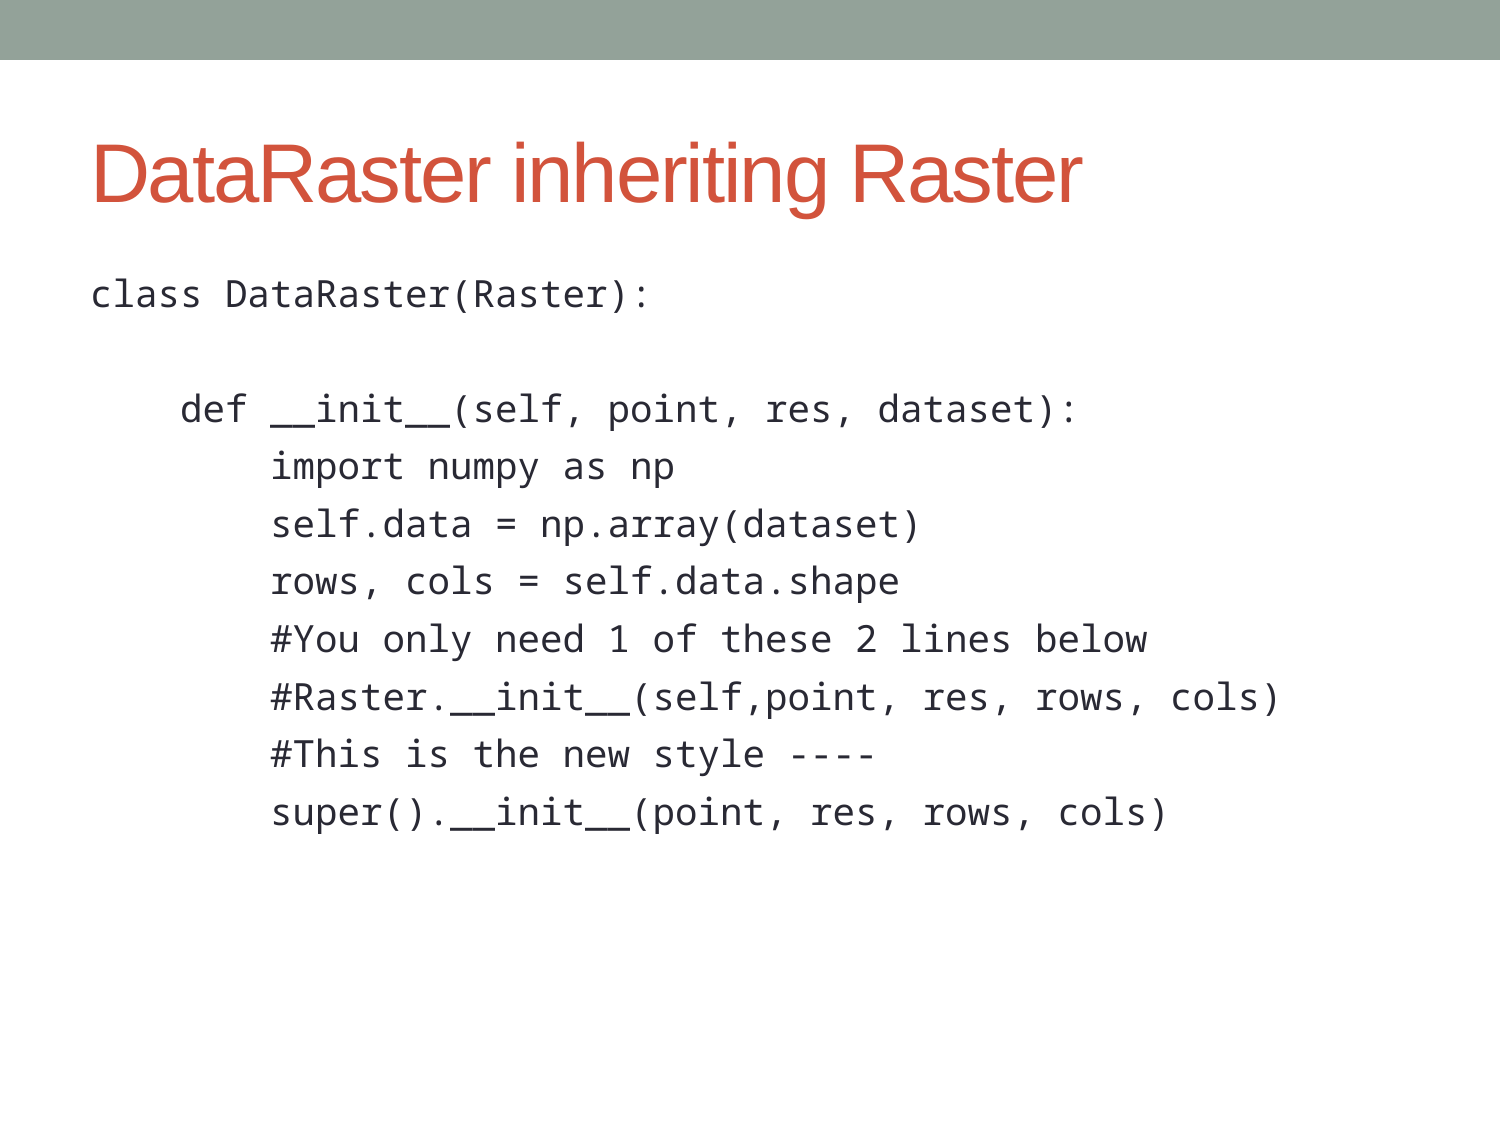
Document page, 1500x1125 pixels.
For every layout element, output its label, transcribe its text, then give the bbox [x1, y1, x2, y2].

list class DataRaster(Raster): def __init__(self, point, res, dataset): import numpy as np self.data = np.array(dataset) rows, cols = self.data.shape #You only need 1 of these 2 lines below #Raster.__init__(self,point, res, rows, cols) #This is the new style ---- super().__init__(point, res, rows, cols) [75, 262, 1488, 1063]
title DataRaster inheriting Raster [75, 87, 1426, 251]
